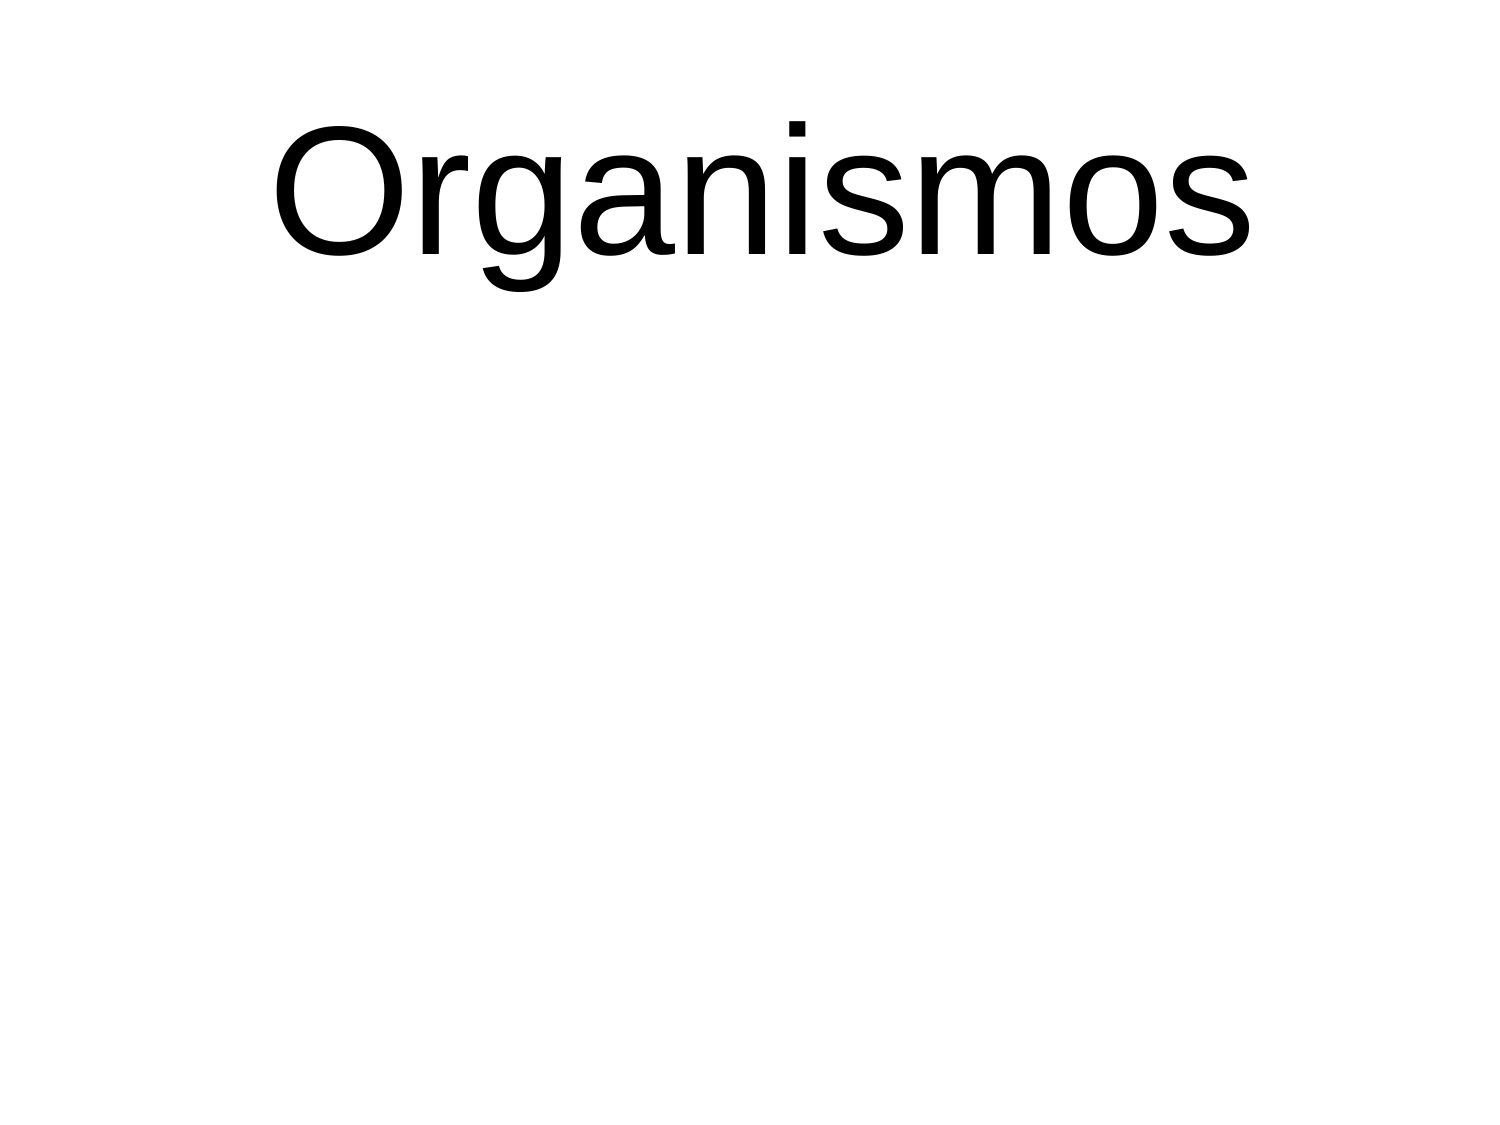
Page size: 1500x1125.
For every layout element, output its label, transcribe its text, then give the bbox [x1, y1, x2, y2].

title Organismos [87, 87, 1438, 275]
